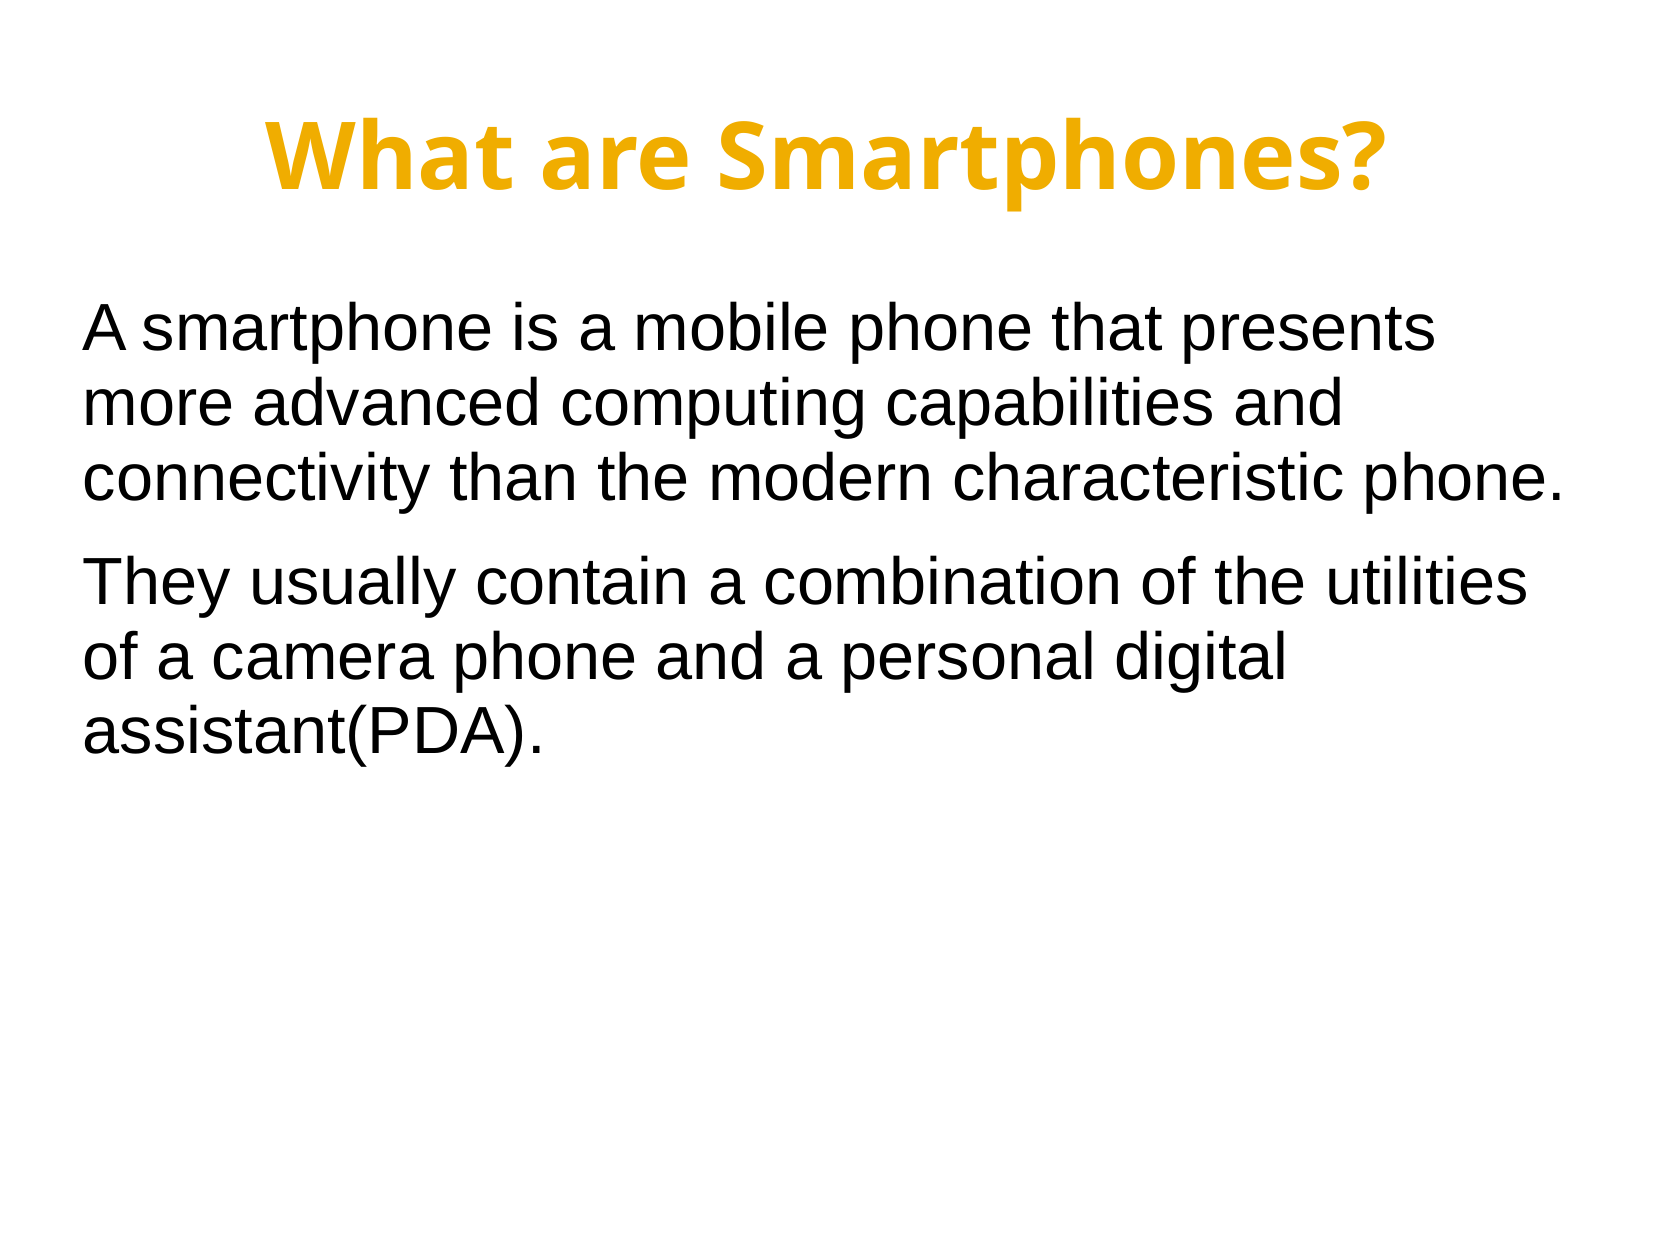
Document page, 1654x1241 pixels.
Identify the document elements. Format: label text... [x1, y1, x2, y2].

title What are Smartphones? [82, 49, 1571, 257]
list A smartphone is a mobile phone that presents more advanced computing capabilities and connectivity than the modern characteristic phone. They usually contain a combination of the utilities of a camera phone and a personal digital assistant(PDA). [82, 290, 1571, 977]
